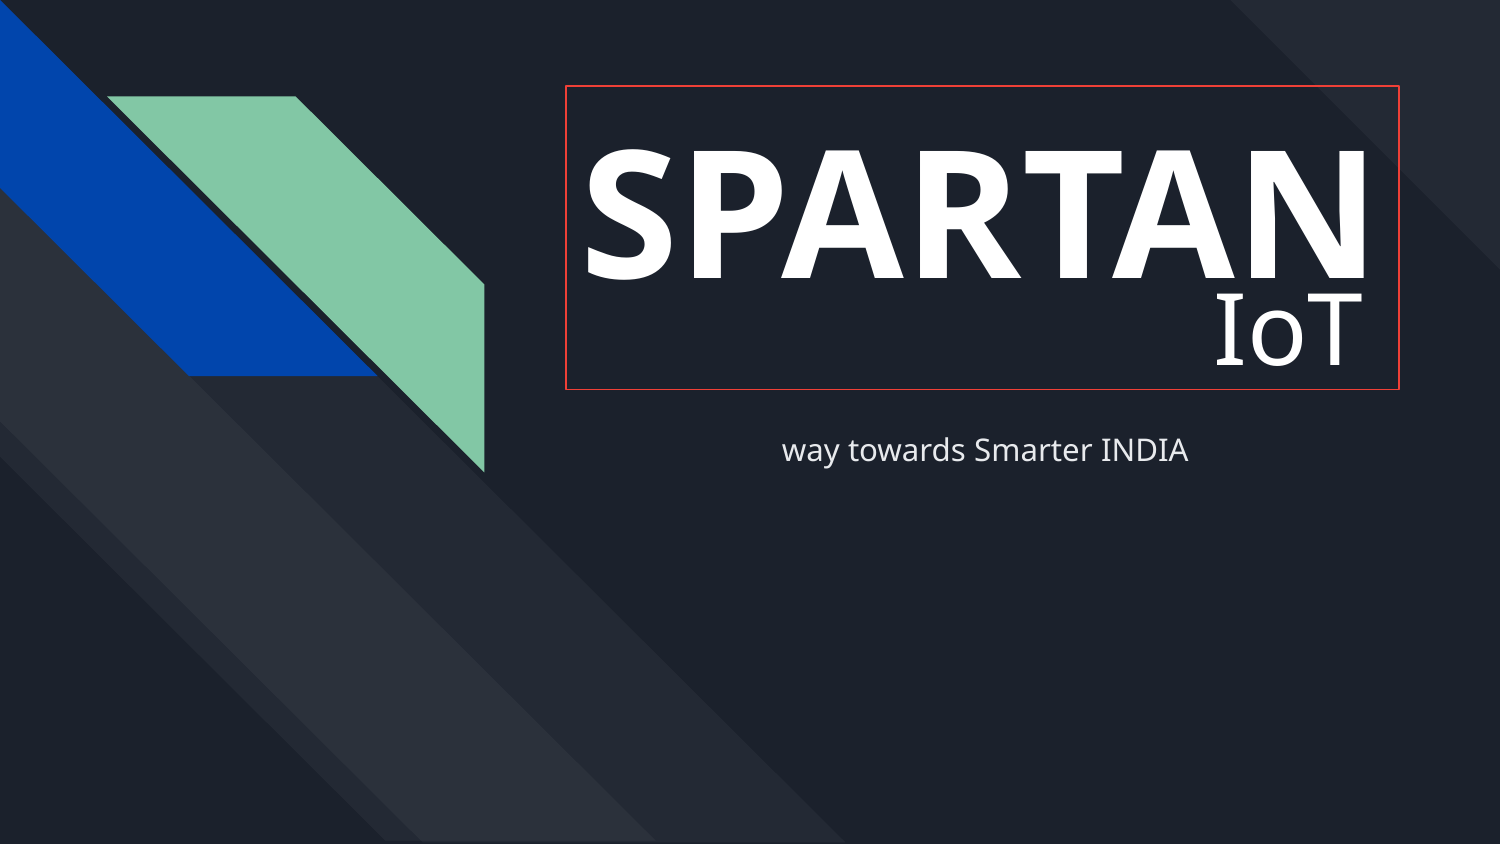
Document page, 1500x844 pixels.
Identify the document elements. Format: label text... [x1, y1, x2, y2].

list way towards Smarter INDIA [766, 410, 1392, 558]
subtitle IoT [1150, 250, 1379, 360]
title SPARTAN [565, 85, 1399, 390]
